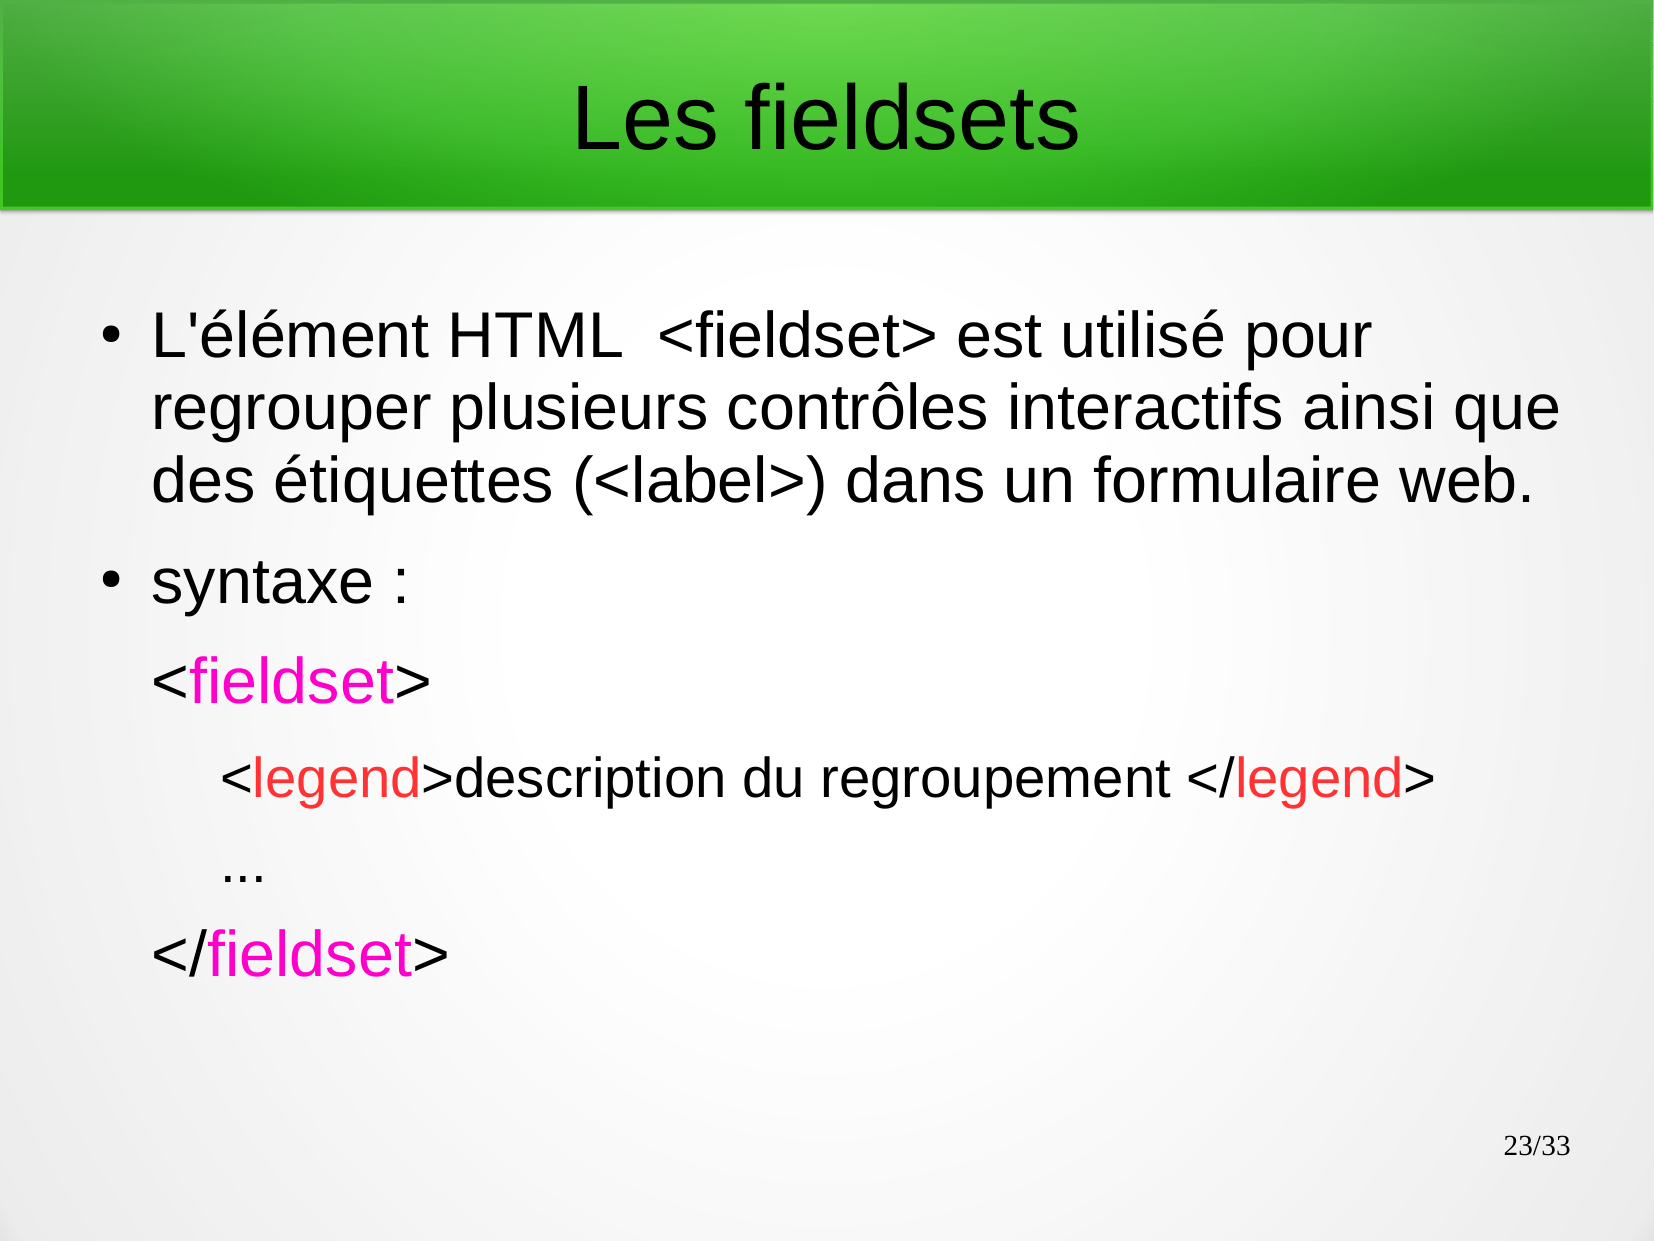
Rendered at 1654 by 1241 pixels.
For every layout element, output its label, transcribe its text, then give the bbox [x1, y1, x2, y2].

list L'élément HTML <fieldset> est utilisé pour regrouper plusieurs contrôles interactifs ainsi que des étiquettes (<label>) dans un formulaire web. syntaxe : <fieldset> <legend>description du regroupement </legend> ... </fieldset> [82, 299, 1571, 1019]
title Les fieldsets [82, 47, 1571, 189]
